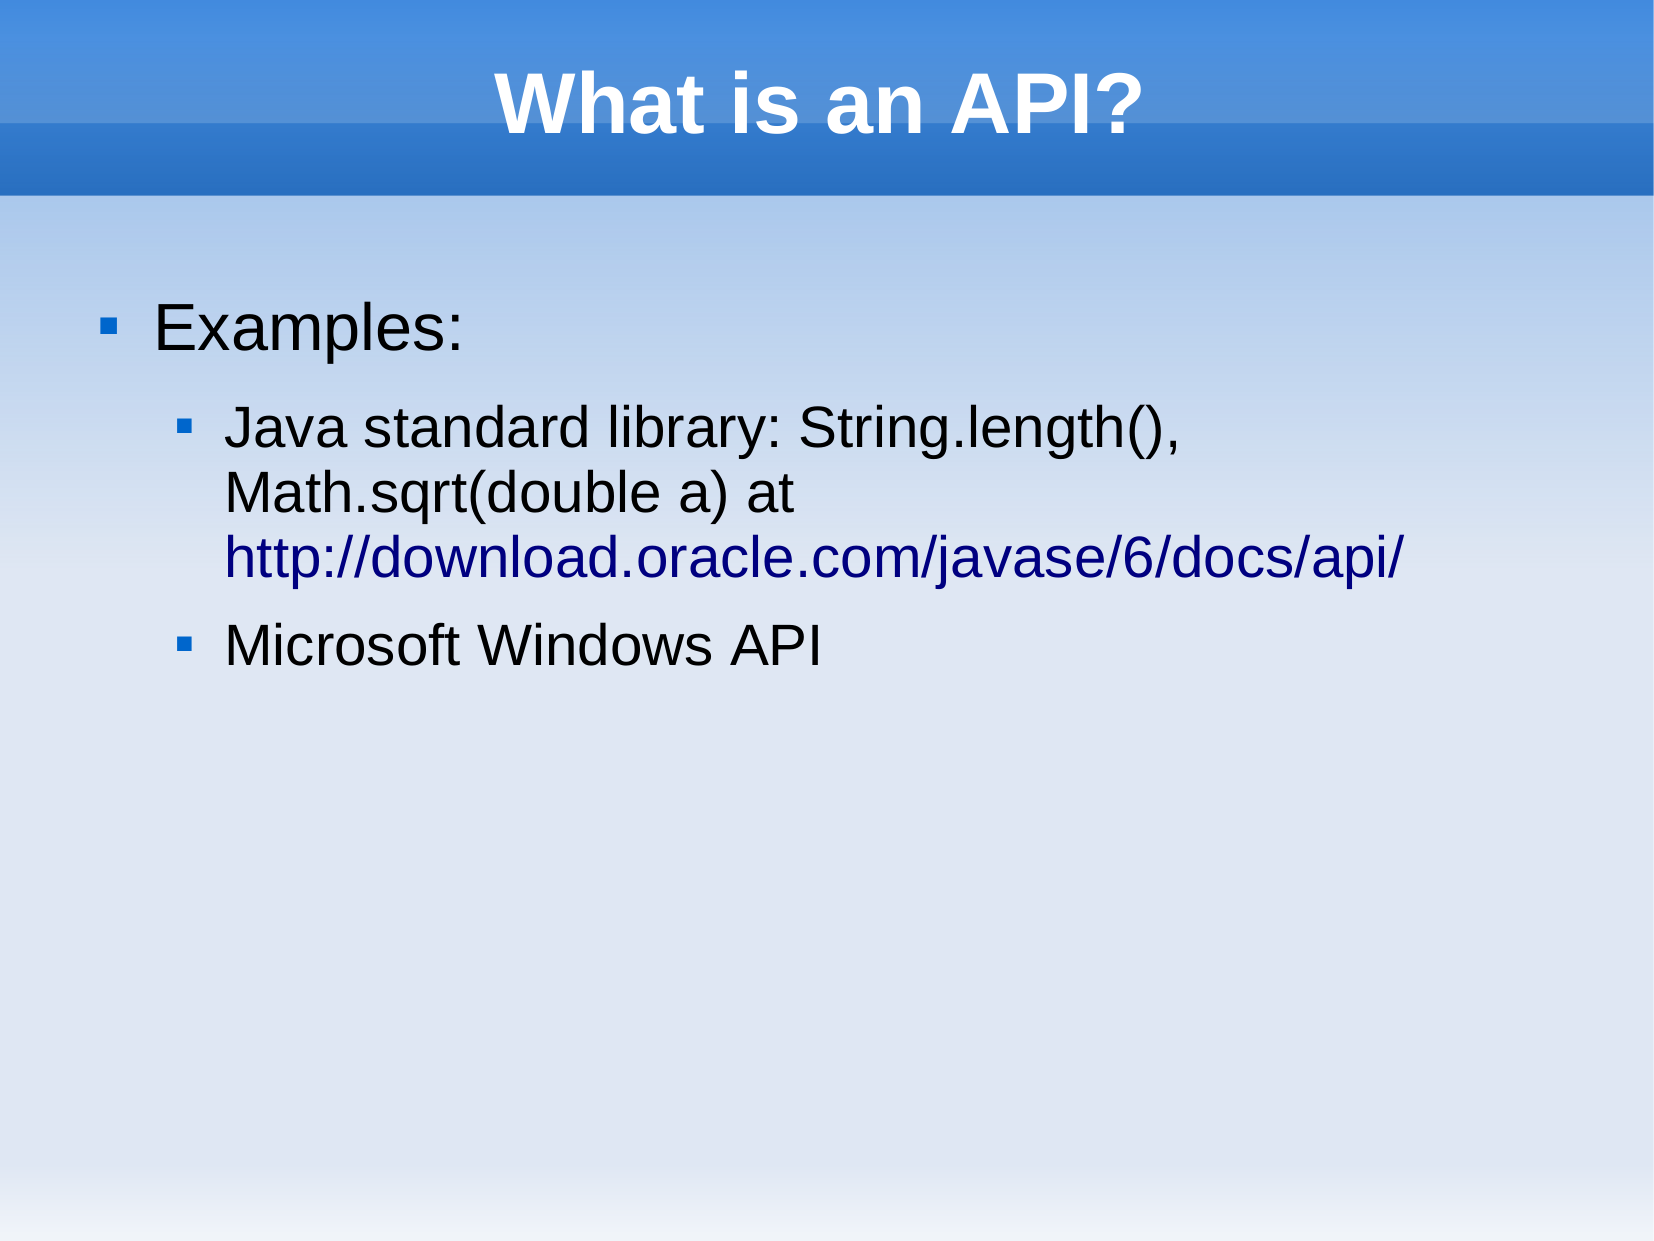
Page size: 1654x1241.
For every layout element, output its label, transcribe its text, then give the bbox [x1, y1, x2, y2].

title What is an API? [76, 0, 1565, 208]
picture [0, 0, 1654, 1241]
list Examples: Java standard library: String.length(), Math.sqrt(double a) at http://download.oracle.com/javase/6/docs/api/ Microsoft Windows API [82, 290, 1571, 1109]
